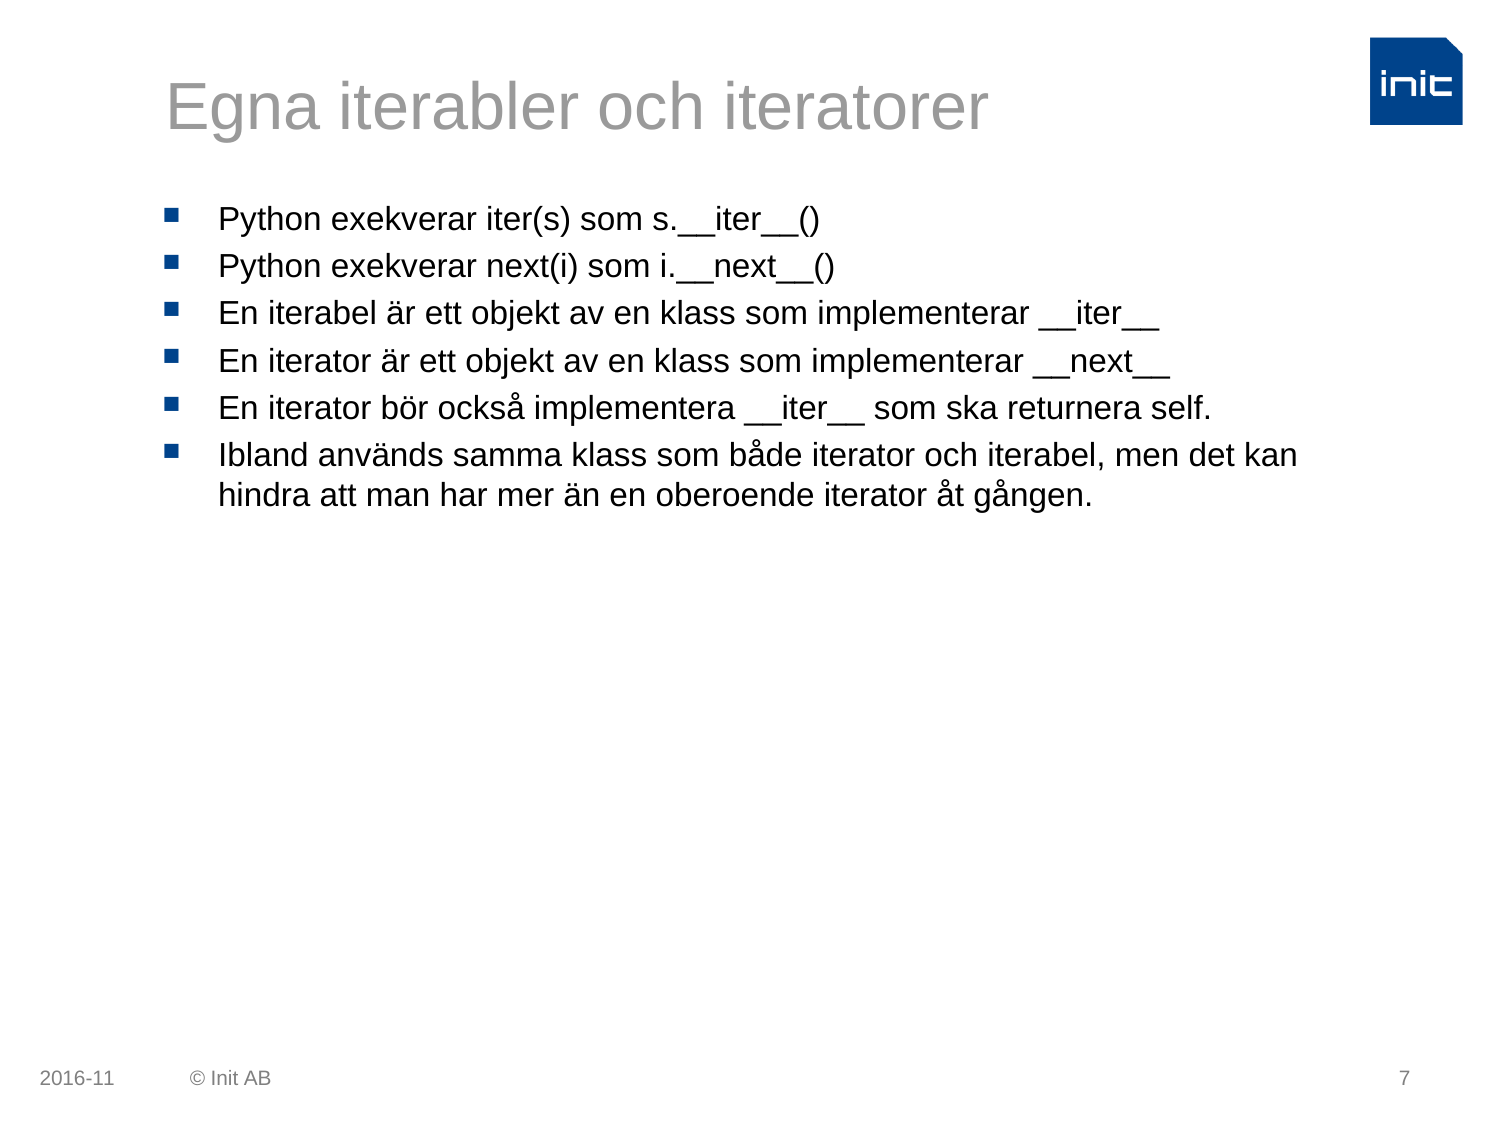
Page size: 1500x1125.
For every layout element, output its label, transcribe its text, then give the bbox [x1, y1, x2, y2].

text_box 2016-11 [24, 1037, 151, 1098]
text_box Egna iterabler och iteratorer [150, 0, 1351, 151]
picture [1370, 37, 1463, 125]
text_box Python exekverar iter(s) som s.__iter__() Python exekverar next(i) som i.__next__() En iterabel är ett objekt av en klass som implementerar __iter__ En iterator är ett objekt av en klass som implementerar __next__ En iterator bör också implementera __iter__ som ska returnera self. Ibland används samma klass som både iterator och iterabel, men det kan hindra att man har mer än en oberoende iterator åt gången. [150, 189, 1351, 1001]
text_box <nummer> [1350, 1037, 1426, 1098]
text_box © Init AB [174, 1037, 1326, 1098]
